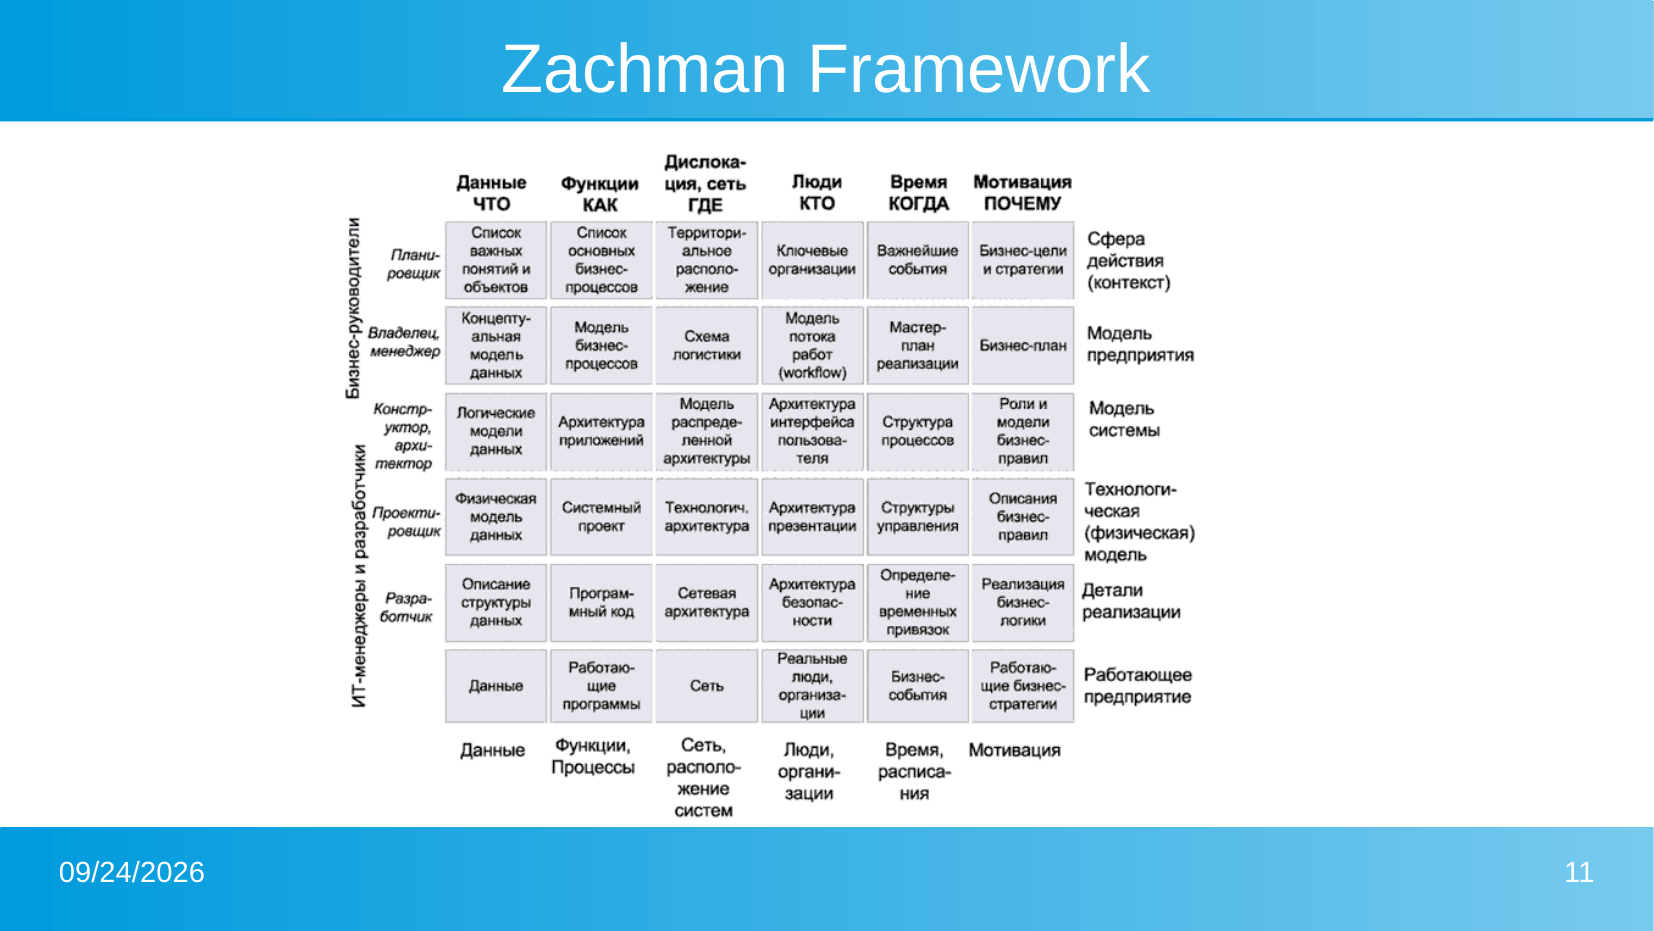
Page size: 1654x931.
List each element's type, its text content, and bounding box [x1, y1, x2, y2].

picture [337, 125, 1201, 826]
title Zachman Framework [59, 29, 1595, 108]
